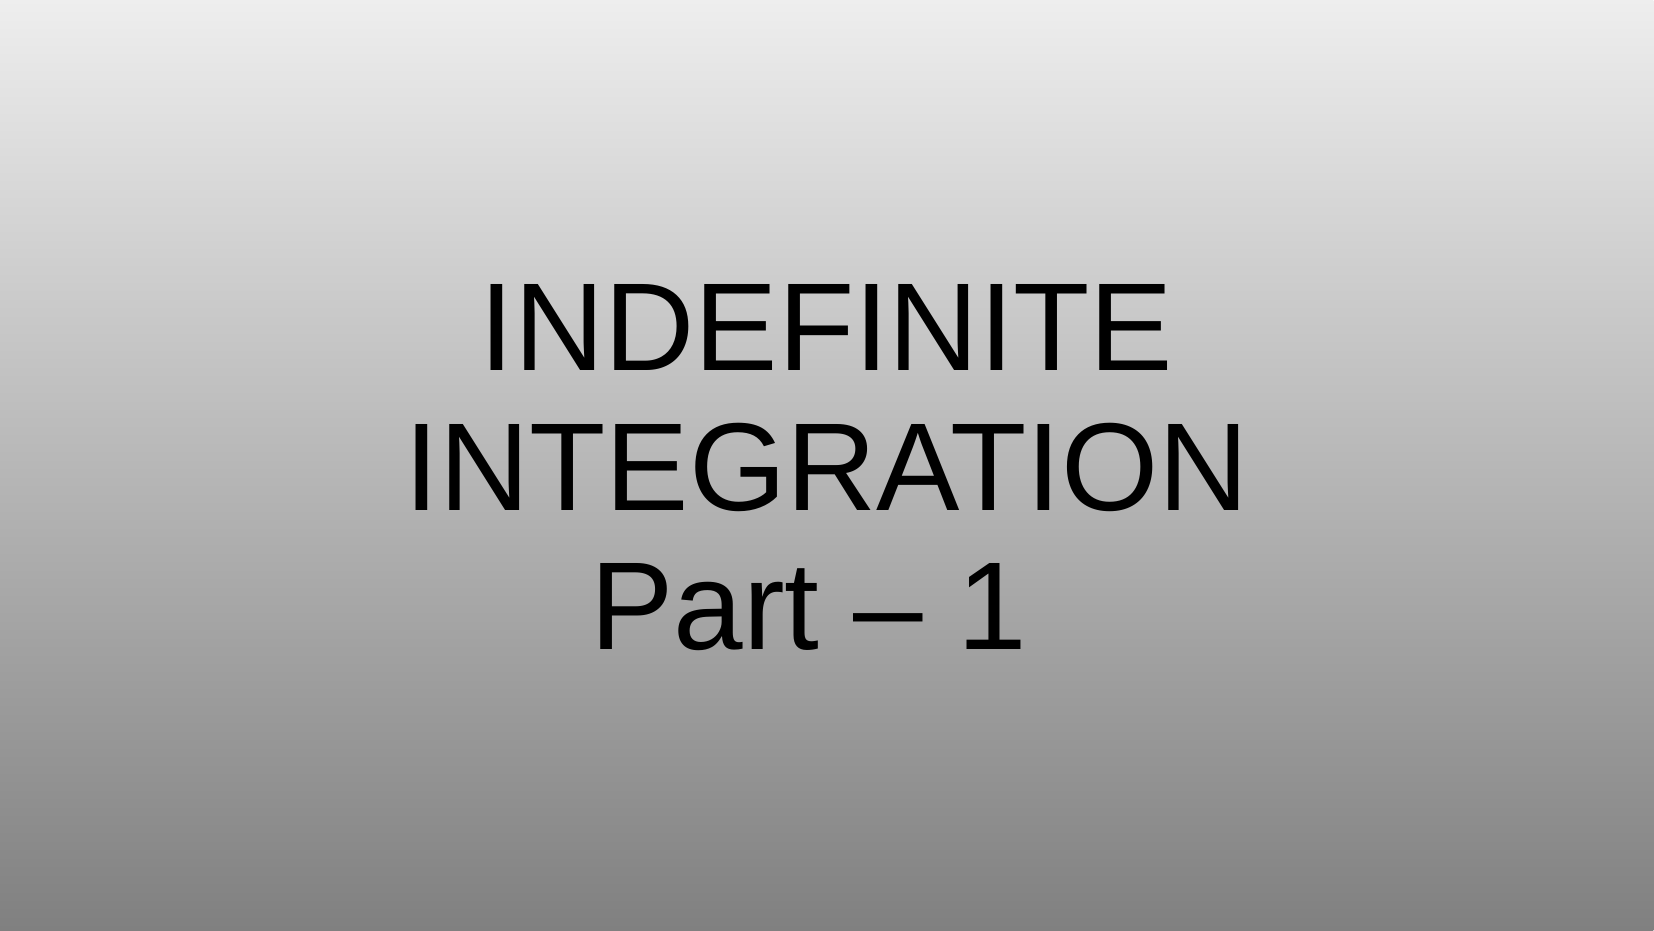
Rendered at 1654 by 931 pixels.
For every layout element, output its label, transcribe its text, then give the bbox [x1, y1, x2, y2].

title INDEFINITE INTEGRATION Part – 1 [82, 53, 1571, 880]
